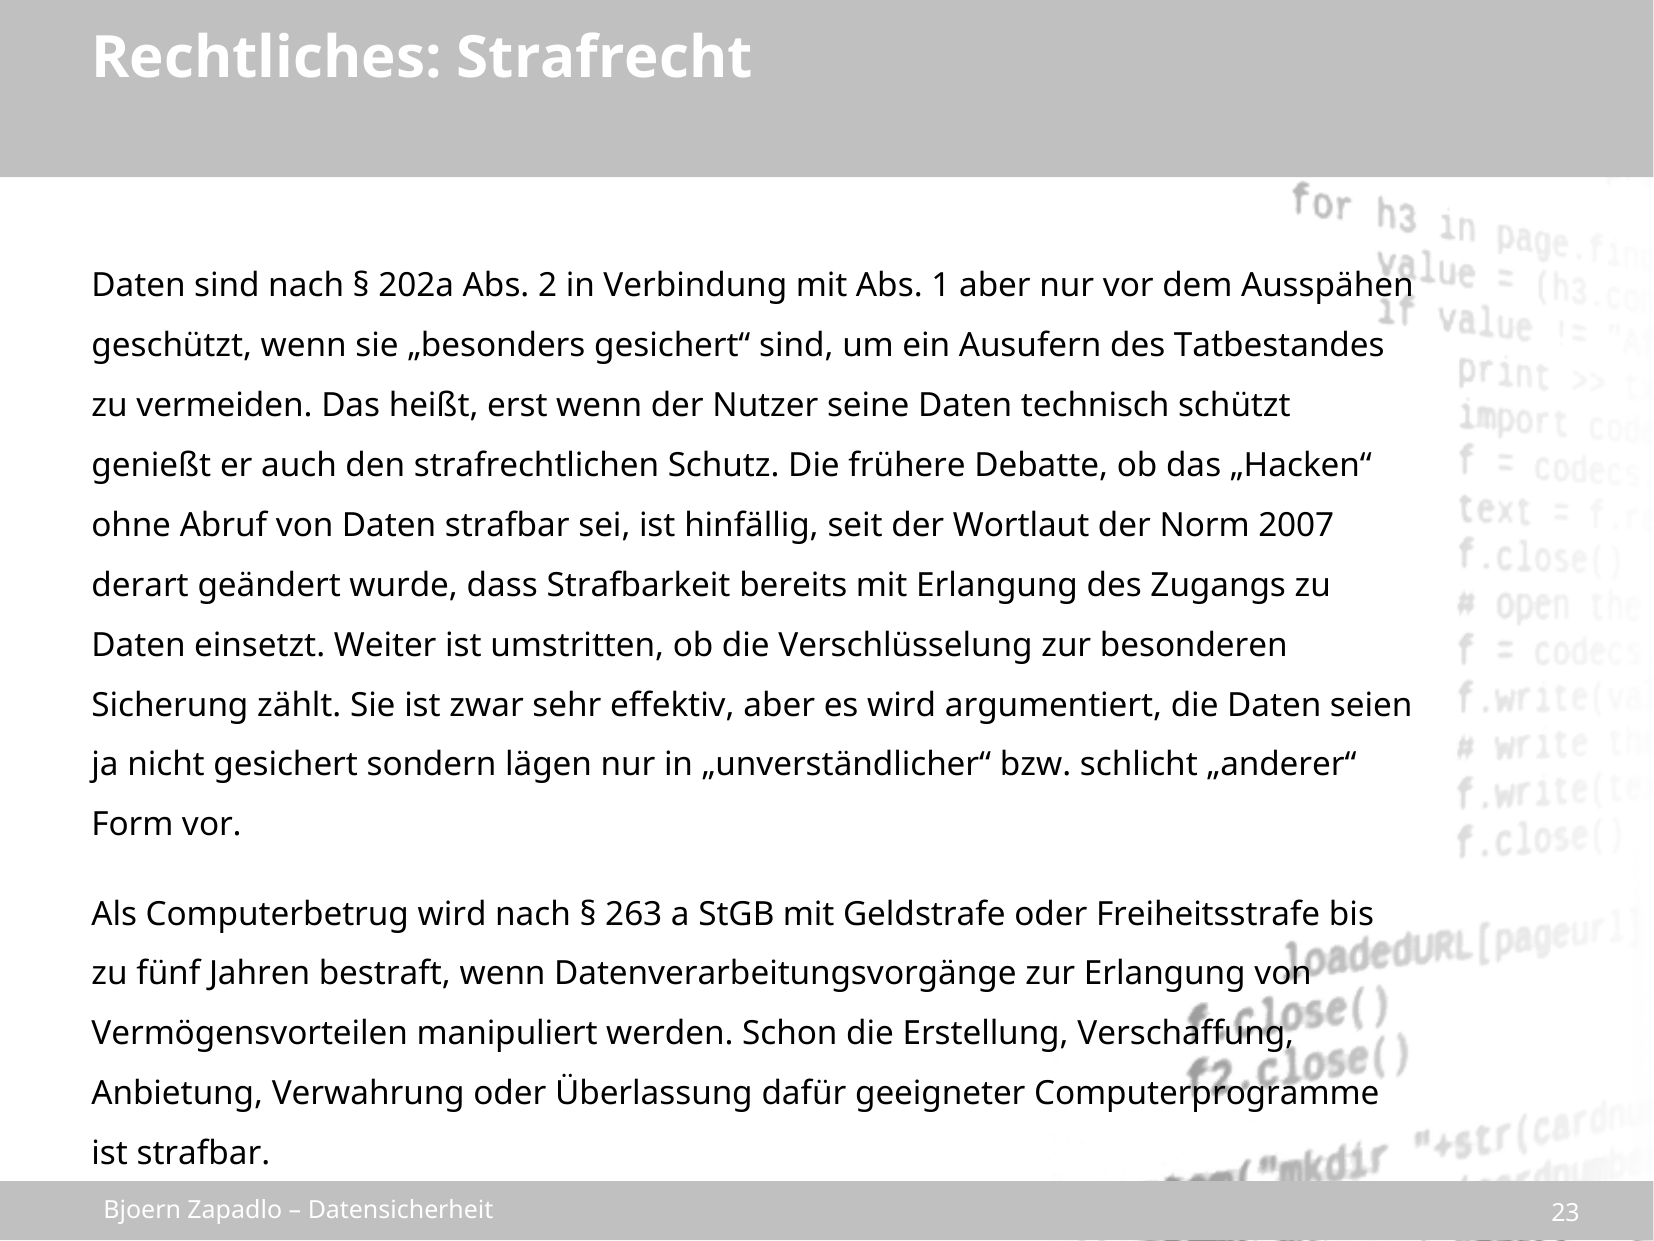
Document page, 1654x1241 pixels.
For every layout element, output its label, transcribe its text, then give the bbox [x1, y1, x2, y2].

text_box Daten sind nach § 202a Abs. 2 in Verbindung mit Abs. 1 aber nur vor dem Ausspähen geschützt, wenn sie „besonders gesichert“ sind, um ein Ausufern des Tatbestandes zu vermeiden. Das heißt, erst wenn der Nutzer seine Daten technisch schützt genießt er auch den strafrechtlichen Schutz. Die frühere Debatte, ob das „Hacken“ ohne Abruf von Daten strafbar sei, ist hinfällig, seit der Wortlaut der Norm 2007 derart geändert wurde, dass Strafbarkeit bereits mit Erlangung des Zugangs zu Daten einsetzt. Weiter ist umstritten, ob die Verschlüsselung zur besonderen Sicherung zählt. Sie ist zwar sehr effektiv, aber es wird argumentiert, die Daten seien ja nicht gesichert sondern lägen nur in „unverständlicher“ bzw. schlicht „anderer“ Form vor. Als Computerbetrug wird nach § 263 a StGB mit Geldstrafe oder Freiheitsstrafe bis zu fünf Jahren bestraft, wenn Datenverarbeitungsvorgänge zur Erlangung von Vermögensvorteilen manipuliert werden. Schon die Erstellung, Verschaffung, Anbietung, Verwahrung oder Überlassung dafür geeigneter Computerprogramme ist strafbar. [76, 236, 1432, 1179]
text_box Rechtliches: Strafrecht [76, 17, 1444, 98]
picture [0, 178, 1654, 1181]
